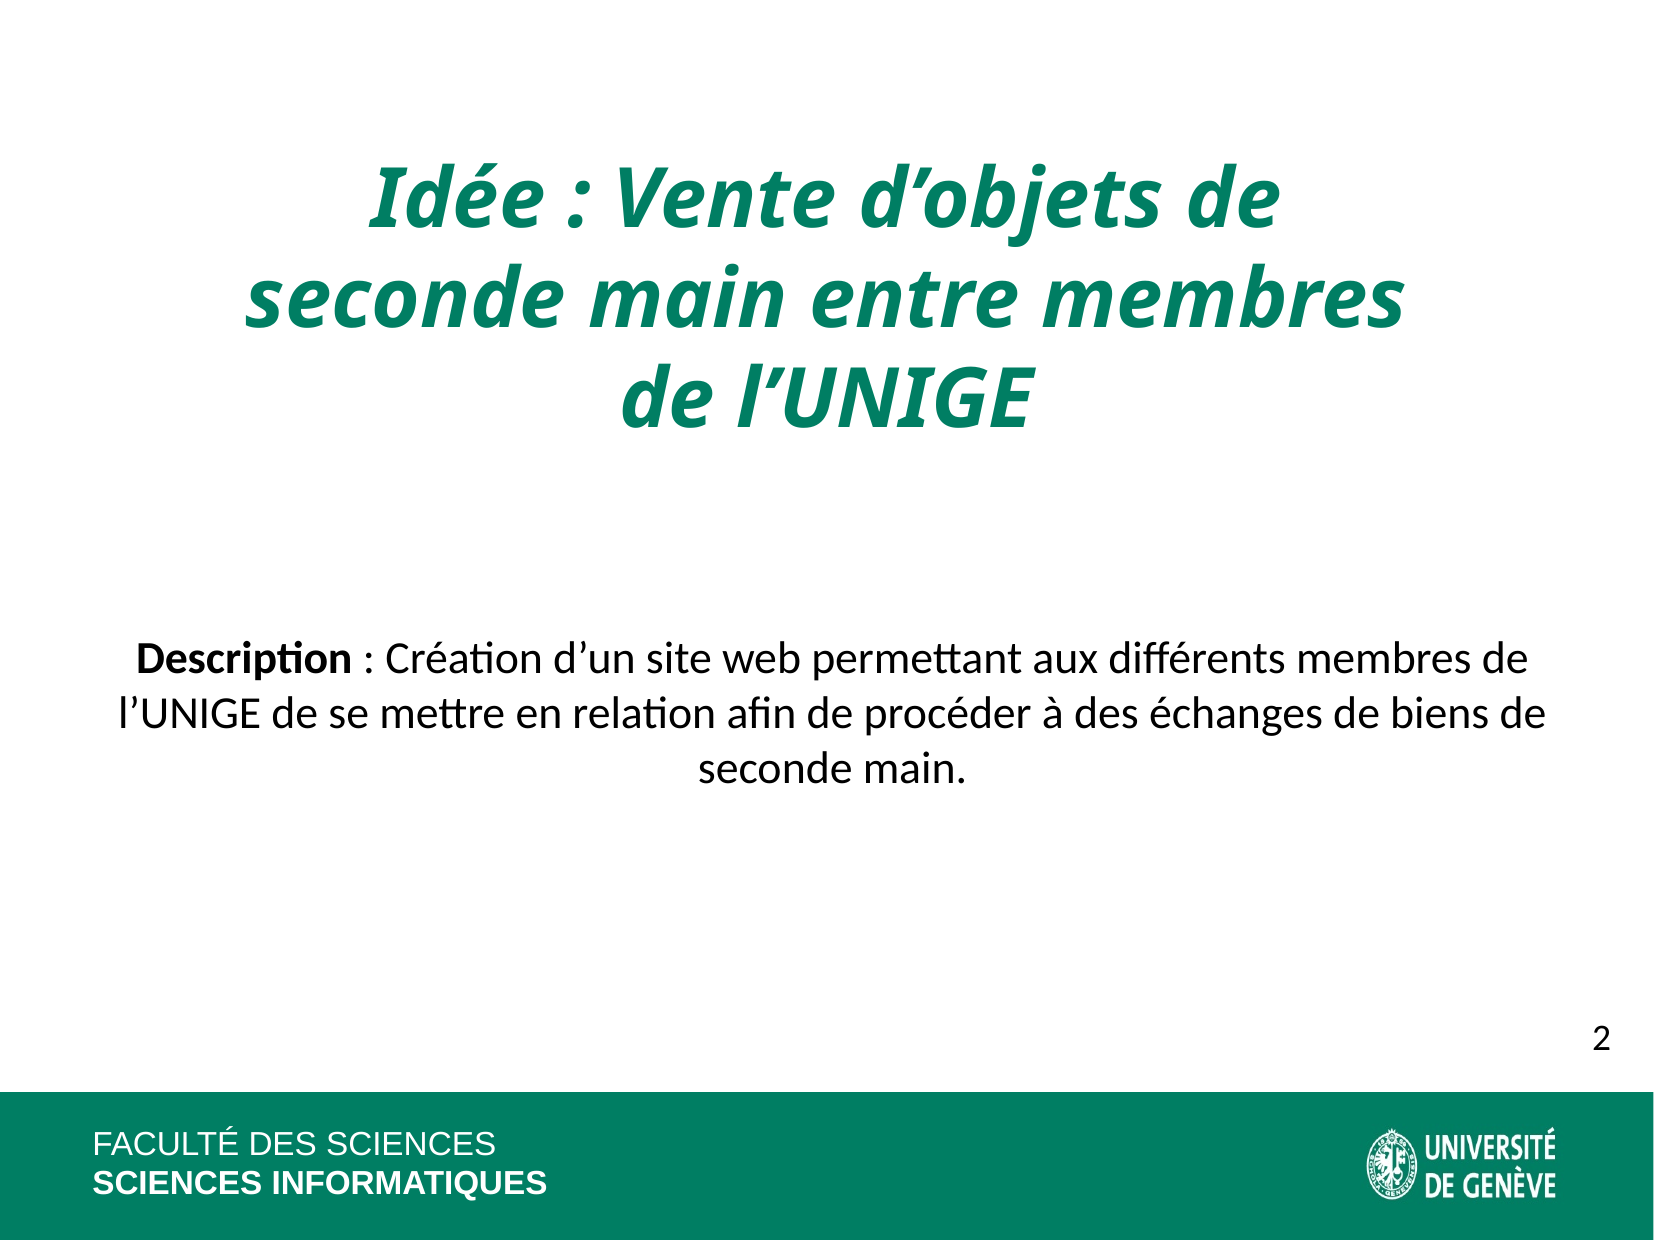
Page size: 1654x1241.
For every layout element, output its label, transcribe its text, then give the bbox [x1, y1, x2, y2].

text_box Idée : Vente d’objets de seconde main entre membres de l’UNIGE [206, 136, 1447, 272]
picture [0, 1092, 1654, 1240]
text_box Description : Création d’un site web permettant aux différents membres de l’UNIGE de se mettre en relation afin de procéder à des échanges de biens de seconde main. [82, 620, 1583, 834]
text_box FACULTÉ DES SCIENCES SCIENCES INFORMATIQUES [77, 1114, 1165, 1210]
text_box 2 [1577, 1005, 1615, 1066]
